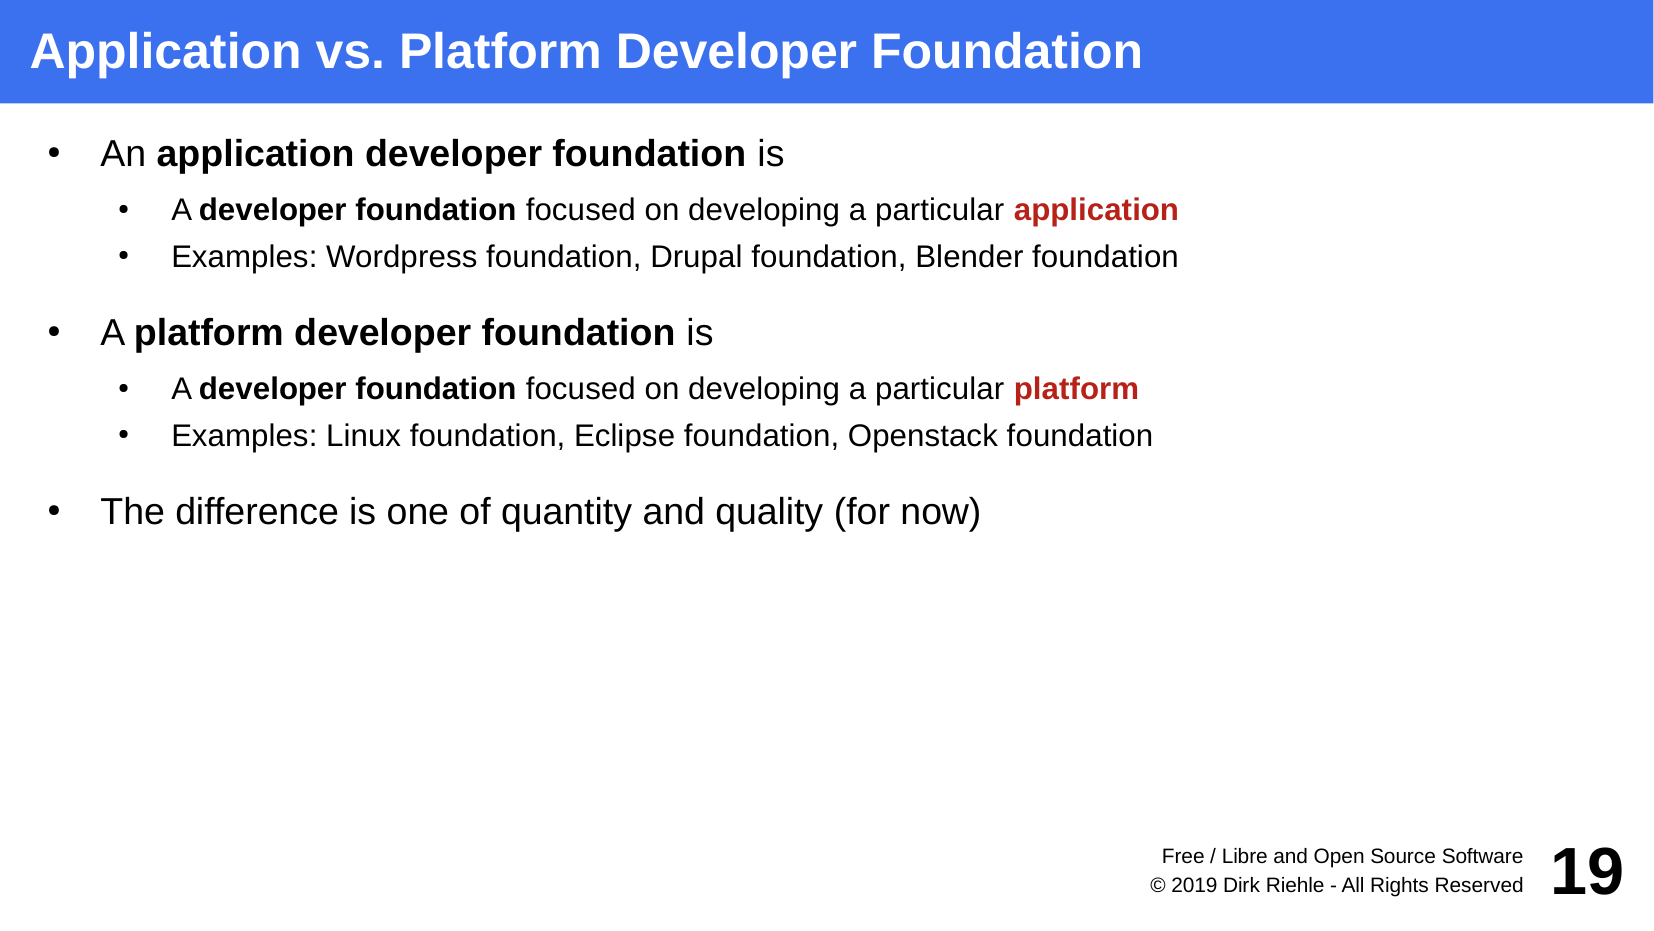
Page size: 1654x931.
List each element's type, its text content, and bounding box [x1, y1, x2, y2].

title Application vs. Platform Developer Foundation [0, 0, 1654, 104]
list An application developer foundation is A developer foundation focused on developing a particular application Examples: Wordpress foundation, Drupal foundation, Blender foundation A platform developer foundation is A developer foundation focused on developing a particular platform Examples: Linux foundation, Eclipse foundation, Openstack foundation The difference is one of quantity and quality (for now) [29, 132, 1625, 813]
